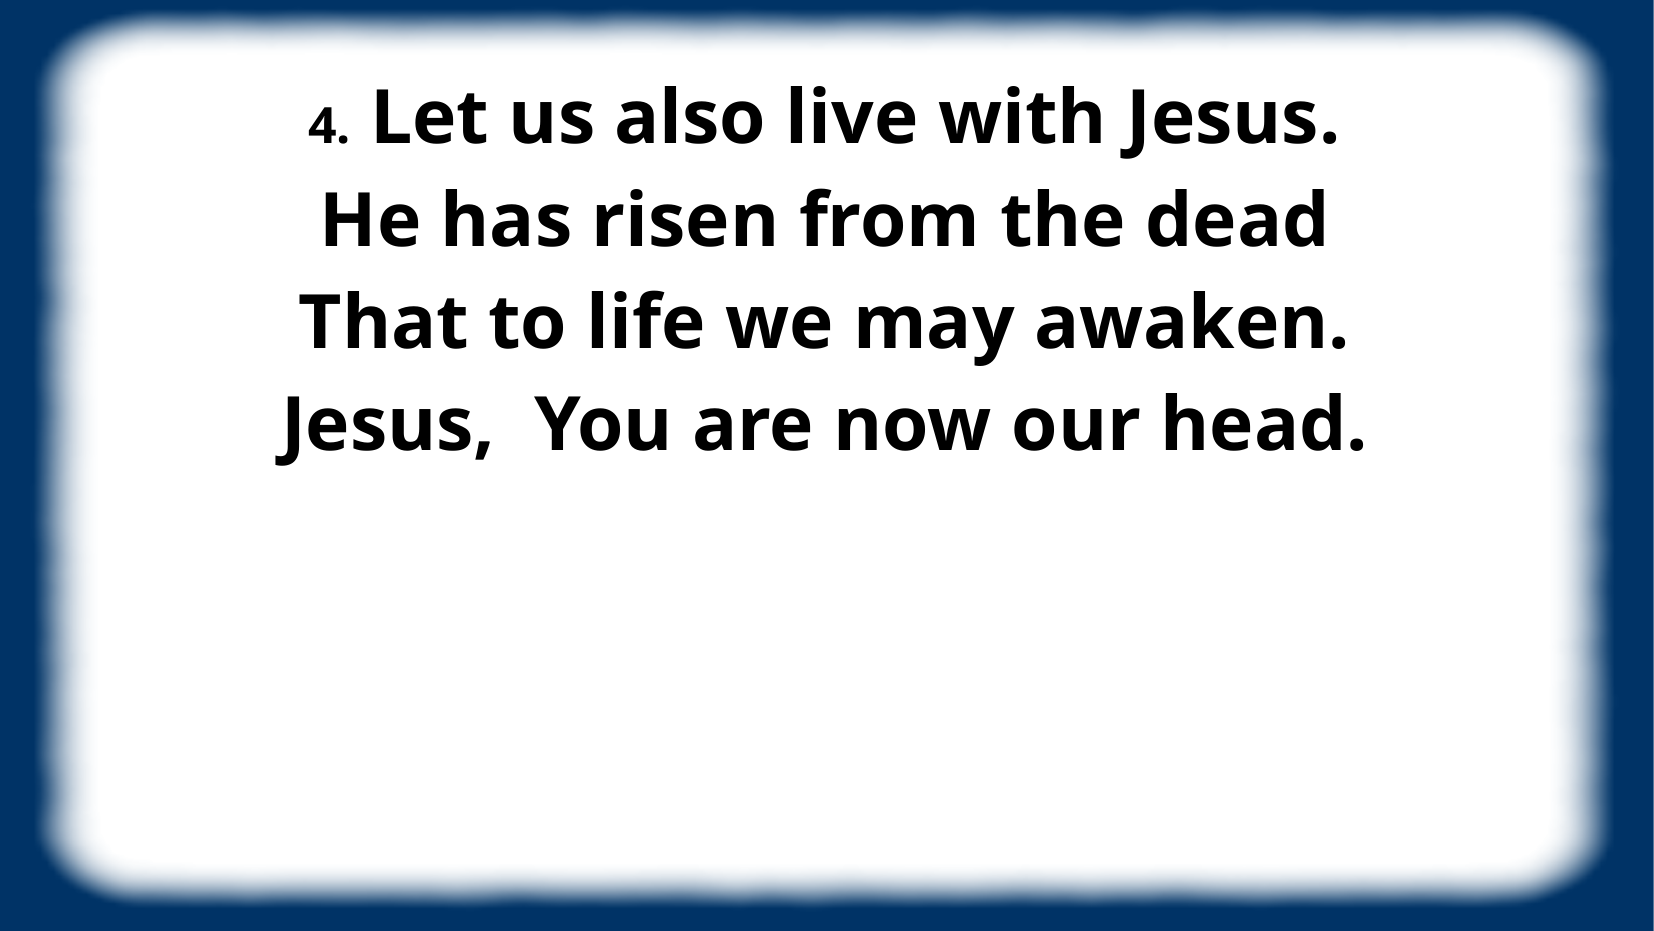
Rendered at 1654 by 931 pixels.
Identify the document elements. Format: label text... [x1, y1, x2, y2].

picture [0, 0, 1654, 931]
text_box 4. Let us also live with Jesus. He has risen from the dead That to life we may awaken. Jesus, You are now our head. [90, 56, 1561, 470]
